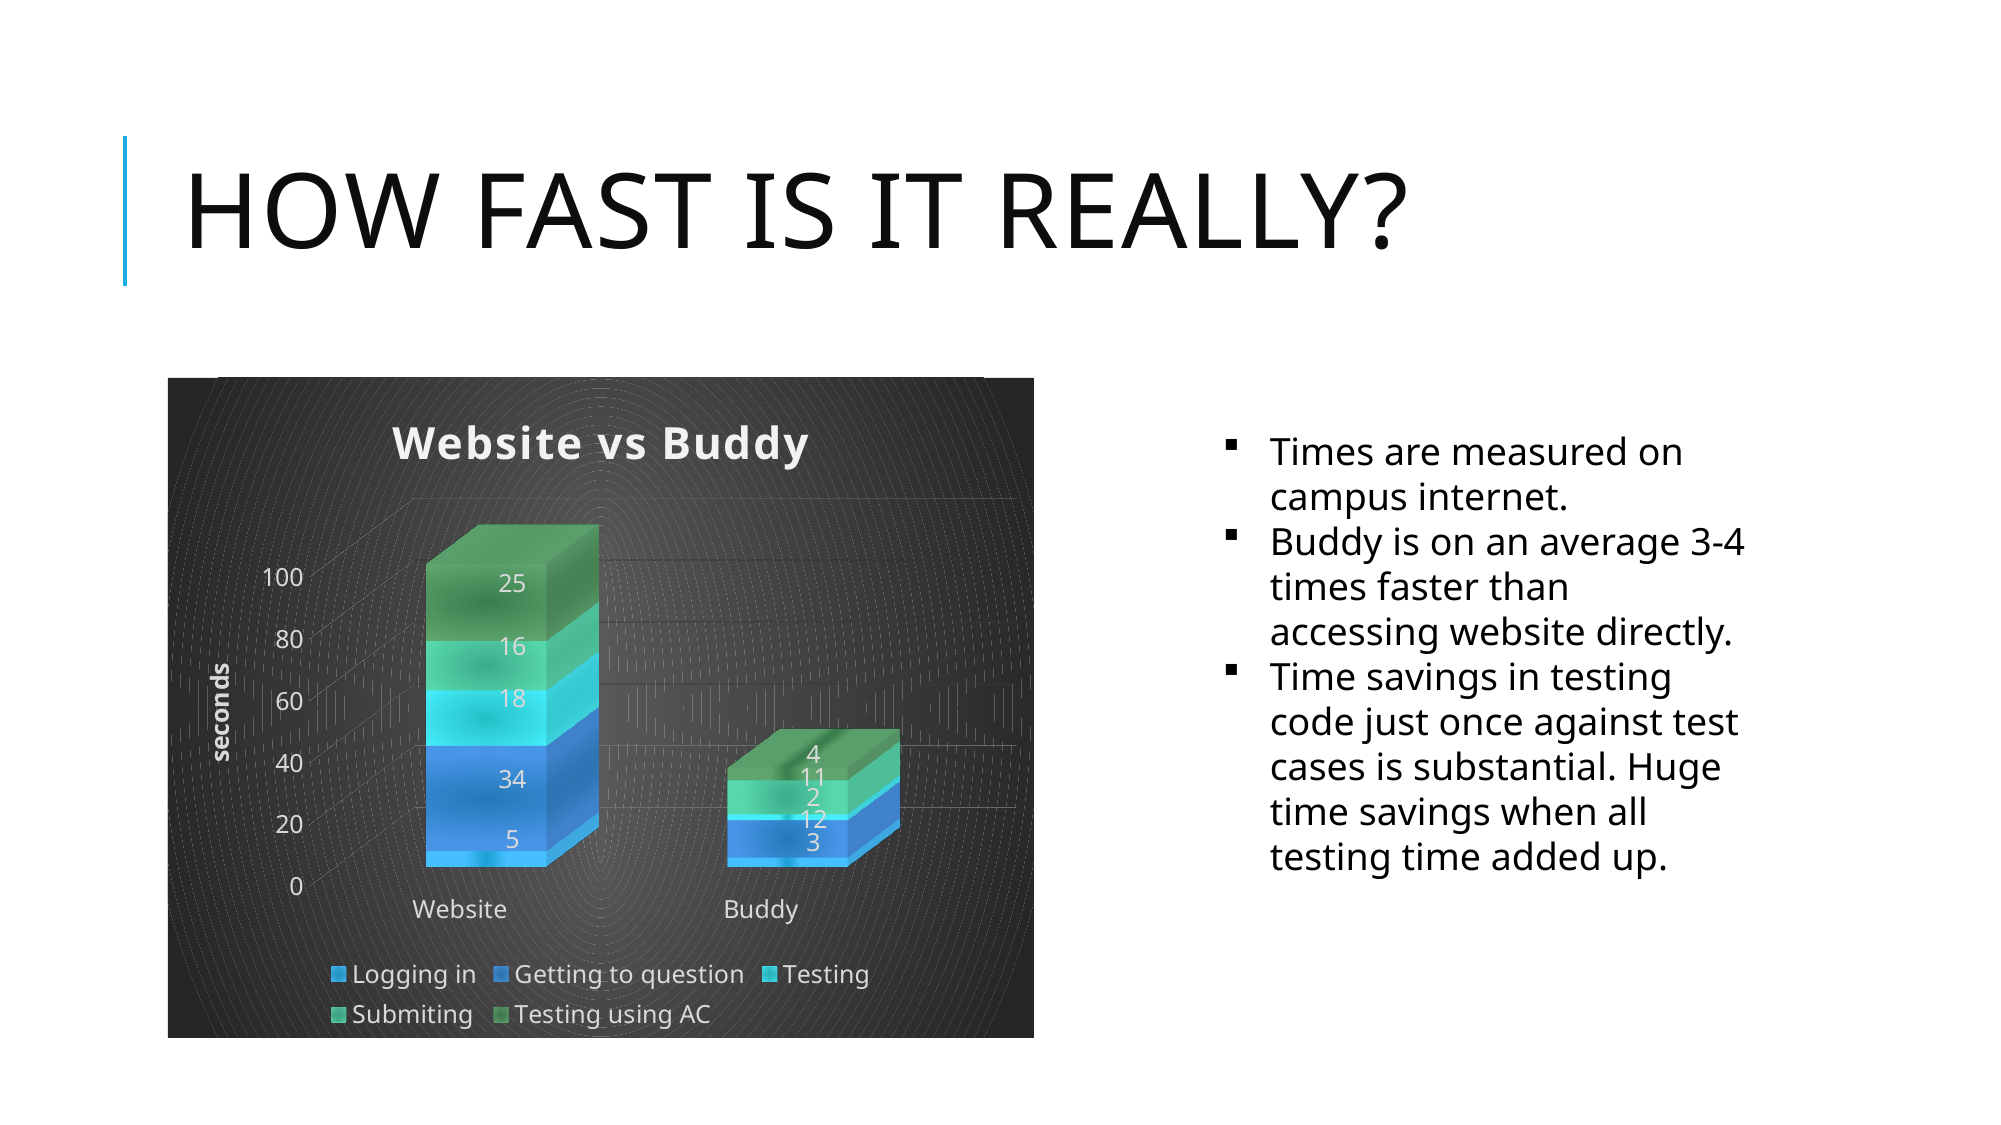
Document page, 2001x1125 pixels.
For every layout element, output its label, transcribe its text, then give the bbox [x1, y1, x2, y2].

chart [167, 377, 1034, 1038]
title How fast is it really? [168, 96, 1763, 342]
text_box Times are measured on campus internet. Buddy is on an average 3-4 times faster than accessing website directly. Time savings in testing code just once against test cases is substantial. Huge time savings when all testing time added up. [1208, 420, 1762, 886]
